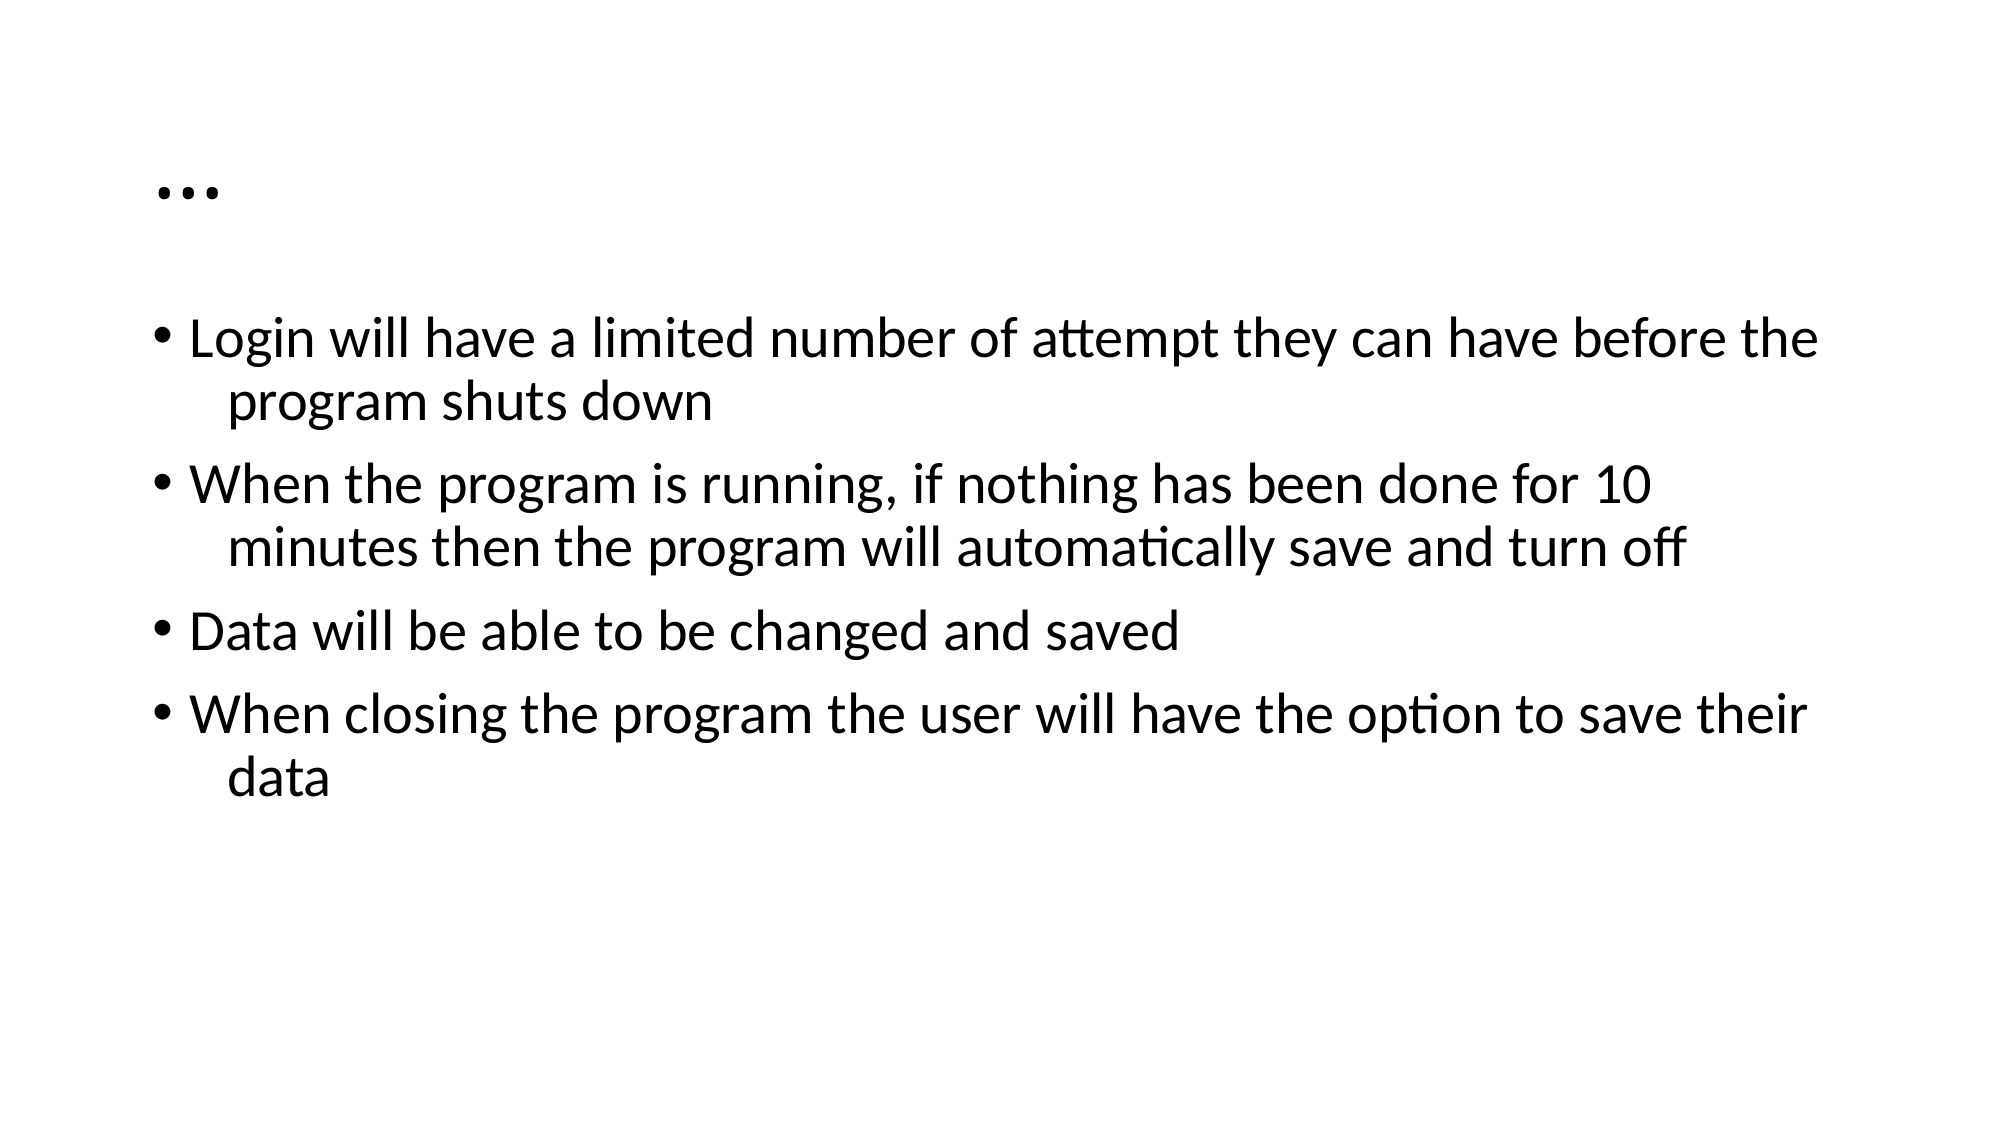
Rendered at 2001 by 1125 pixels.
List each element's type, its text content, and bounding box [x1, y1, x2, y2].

list Login will have a limited number of attempt they can have before the program shuts down When the program is running, if nothing has been done for 10 minutes then the program will automatically save and turn off Data will be able to be changed and saved When closing the program the user will have the option to save their data [137, 299, 1863, 1014]
title … [137, 59, 1863, 278]
